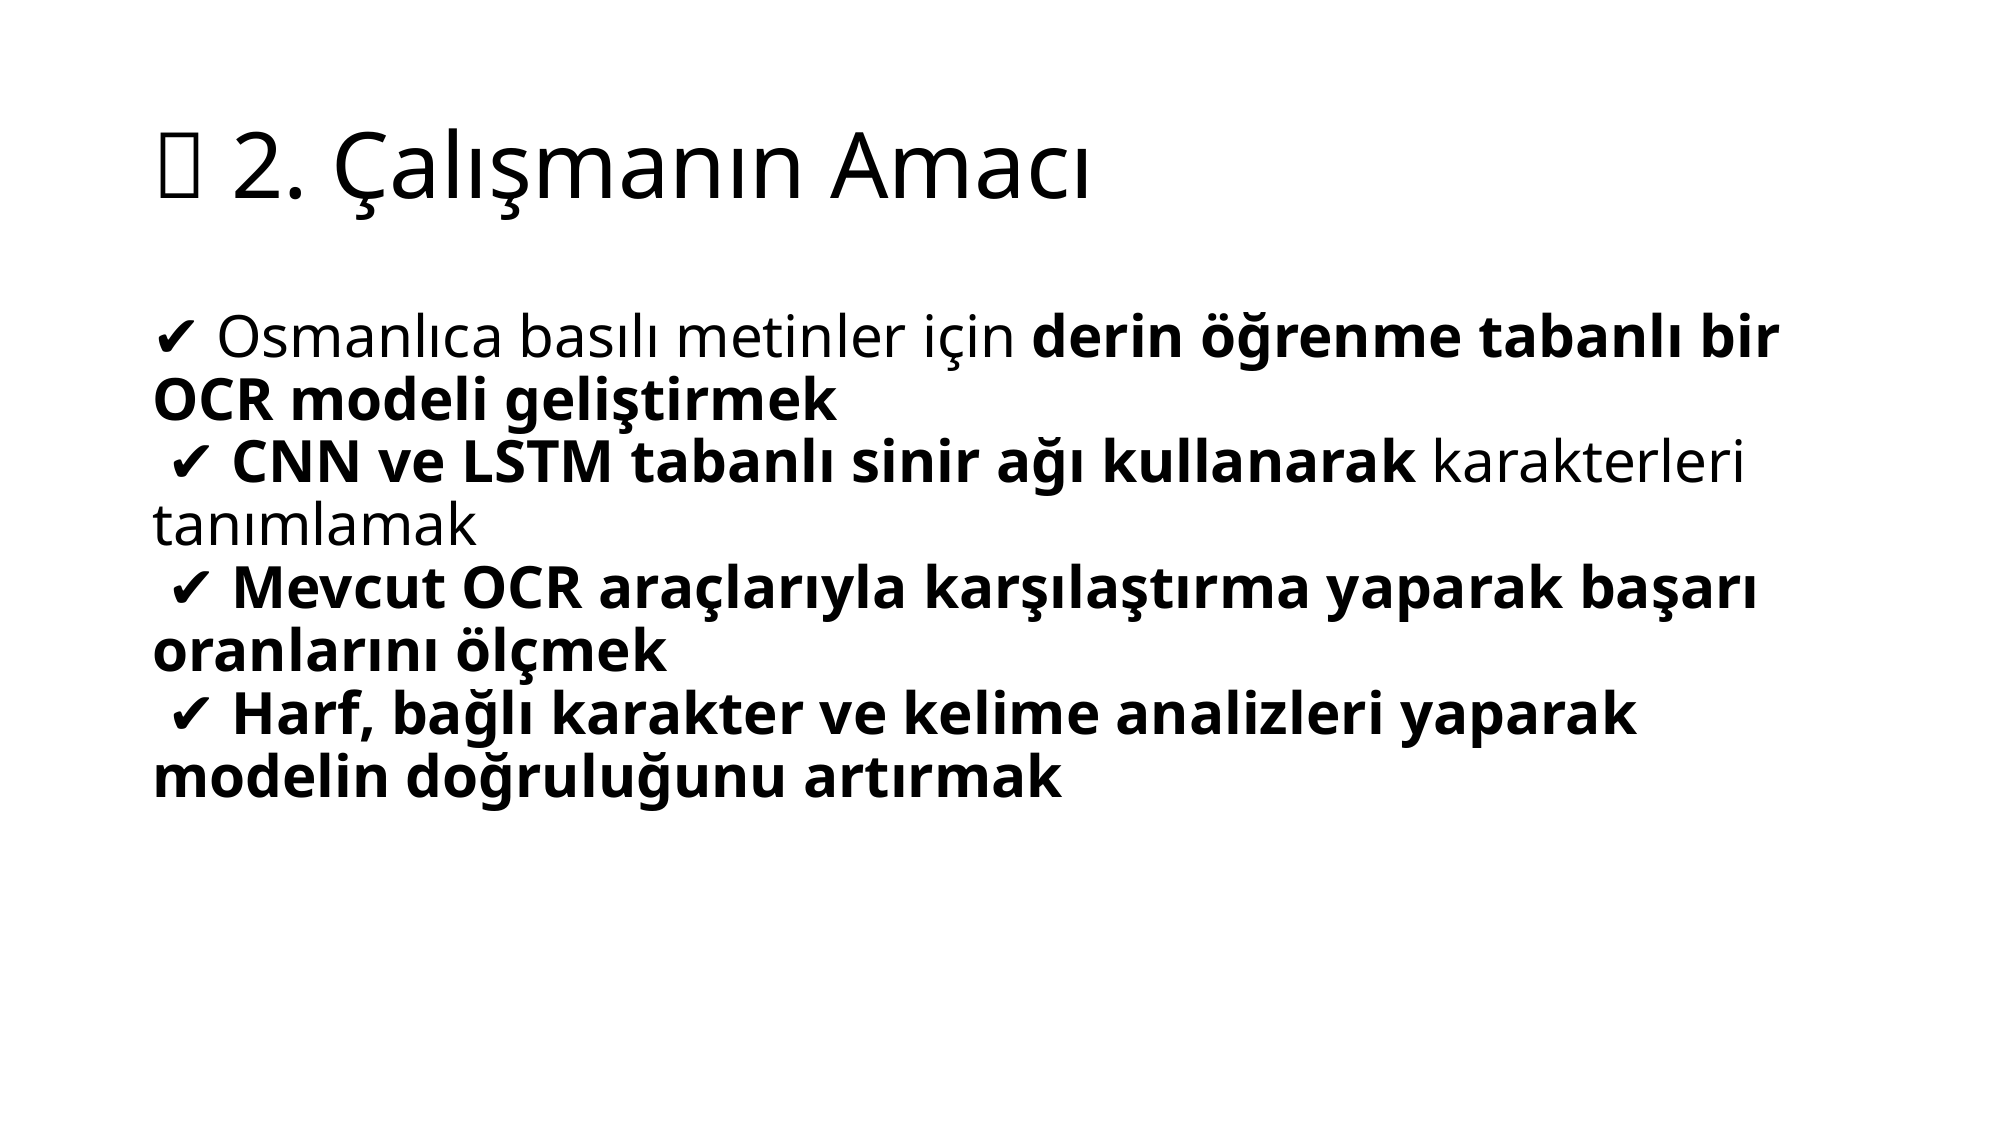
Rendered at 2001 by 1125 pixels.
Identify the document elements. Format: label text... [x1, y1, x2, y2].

list ✔ Osmanlıca basılı metinler için derin öğrenme tabanlı bir OCR modeli geliştirmek ✔ CNN ve LSTM tabanlı sinir ağı kullanarak karakterleri tanımlamak ✔ Mevcut OCR araçlarıyla karşılaştırma yaparak başarı oranlarını ölçmek ✔ Harf, bağlı karakter ve kelime analizleri yaparak modelin doğruluğunu artırmak [137, 299, 1863, 1014]
title 📌 2. Çalışmanın Amacı [137, 59, 1863, 278]
